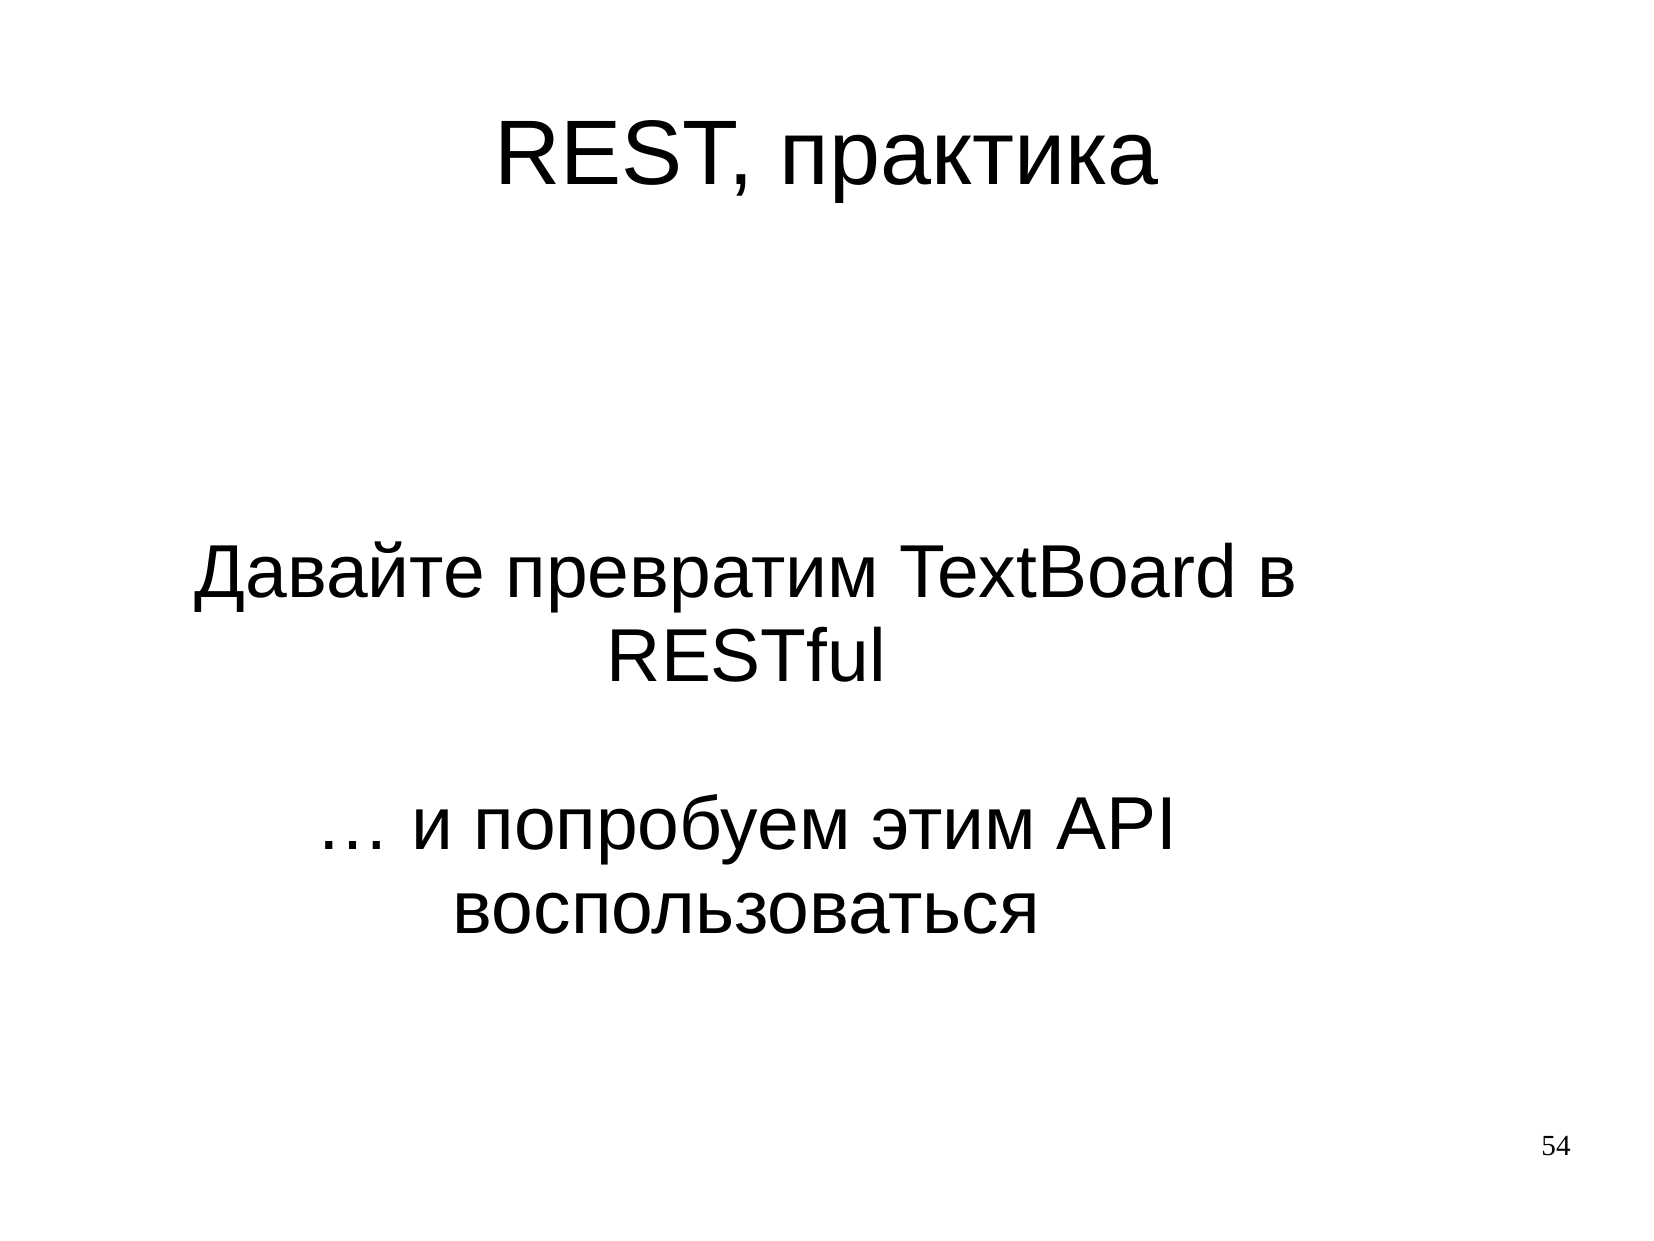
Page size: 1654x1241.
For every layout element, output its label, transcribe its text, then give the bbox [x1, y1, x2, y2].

text_box Давайте превратим TextBoard в RESTful … и попробуем этим API воспользоваться [180, 522, 1576, 957]
title REST, практика [82, 49, 1571, 257]
